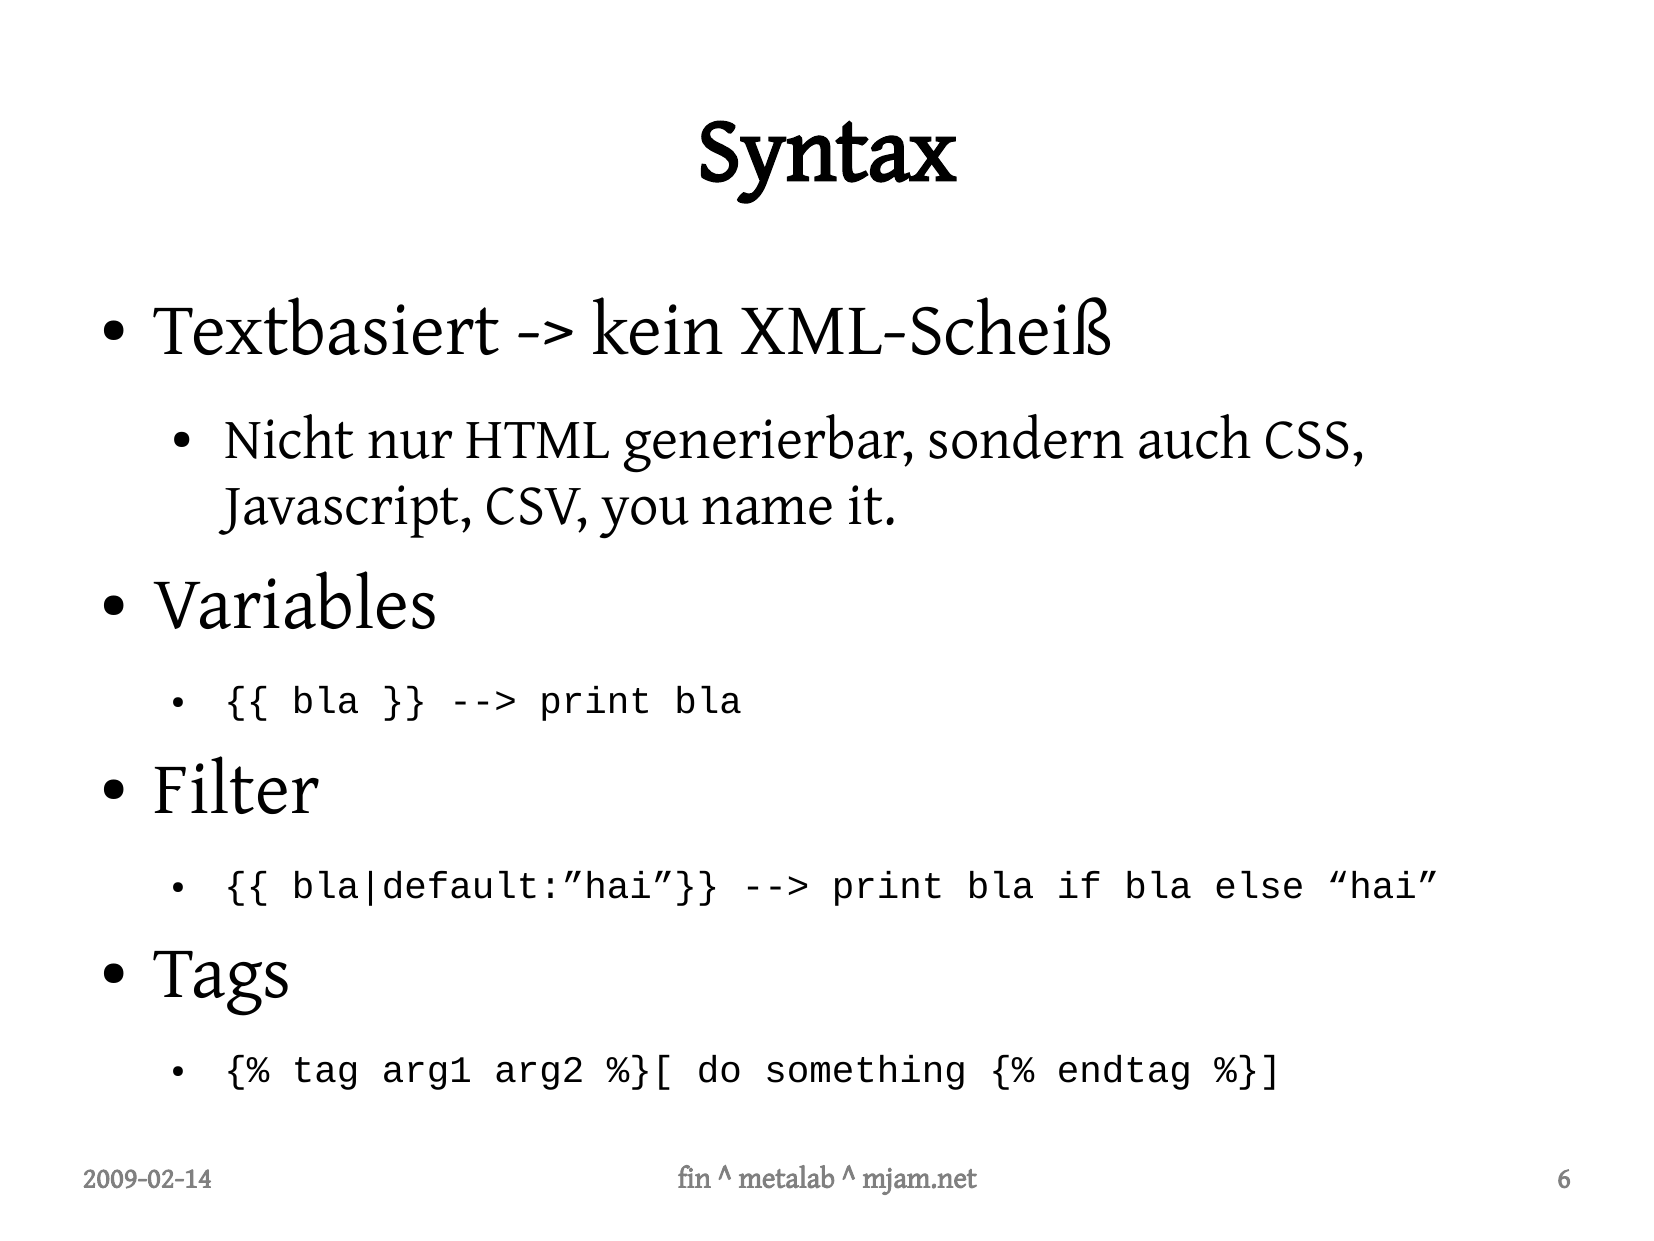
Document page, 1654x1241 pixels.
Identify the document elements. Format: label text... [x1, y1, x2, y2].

list Textbasiert -> kein XML-Scheiß Nicht nur HTML generierbar, sondern auch CSS, Javascript, CSV, you name it. Variables {{ bla }} --> print bla Filter {{ bla|default:”hai”}} --> print bla if bla else “hai” Tags {% tag arg1 arg2 %}[ do something {% endtag %}] [82, 290, 1571, 1095]
title Syntax [82, 56, 1571, 250]
